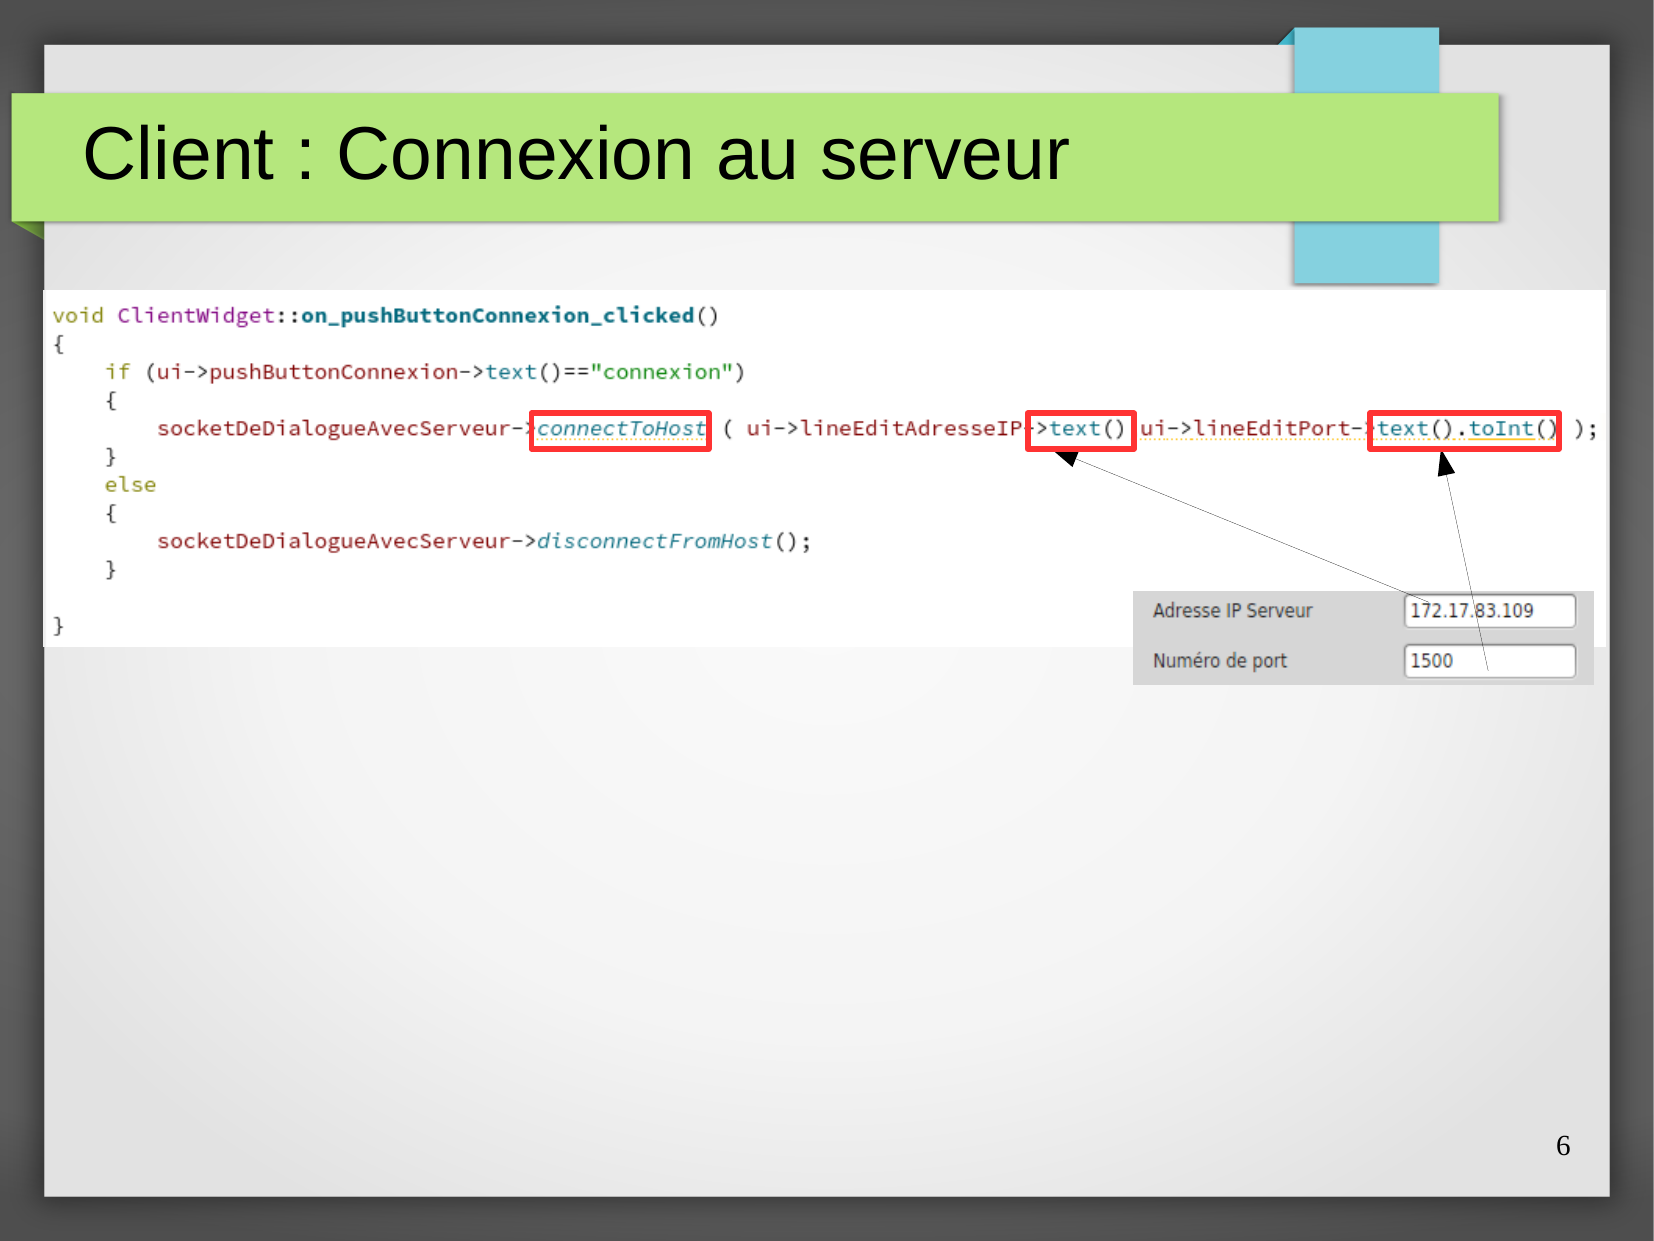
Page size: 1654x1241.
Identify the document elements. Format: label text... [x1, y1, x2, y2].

title Client : Connexion au serveur [82, 94, 1264, 213]
picture [0, 0, 1654, 1241]
